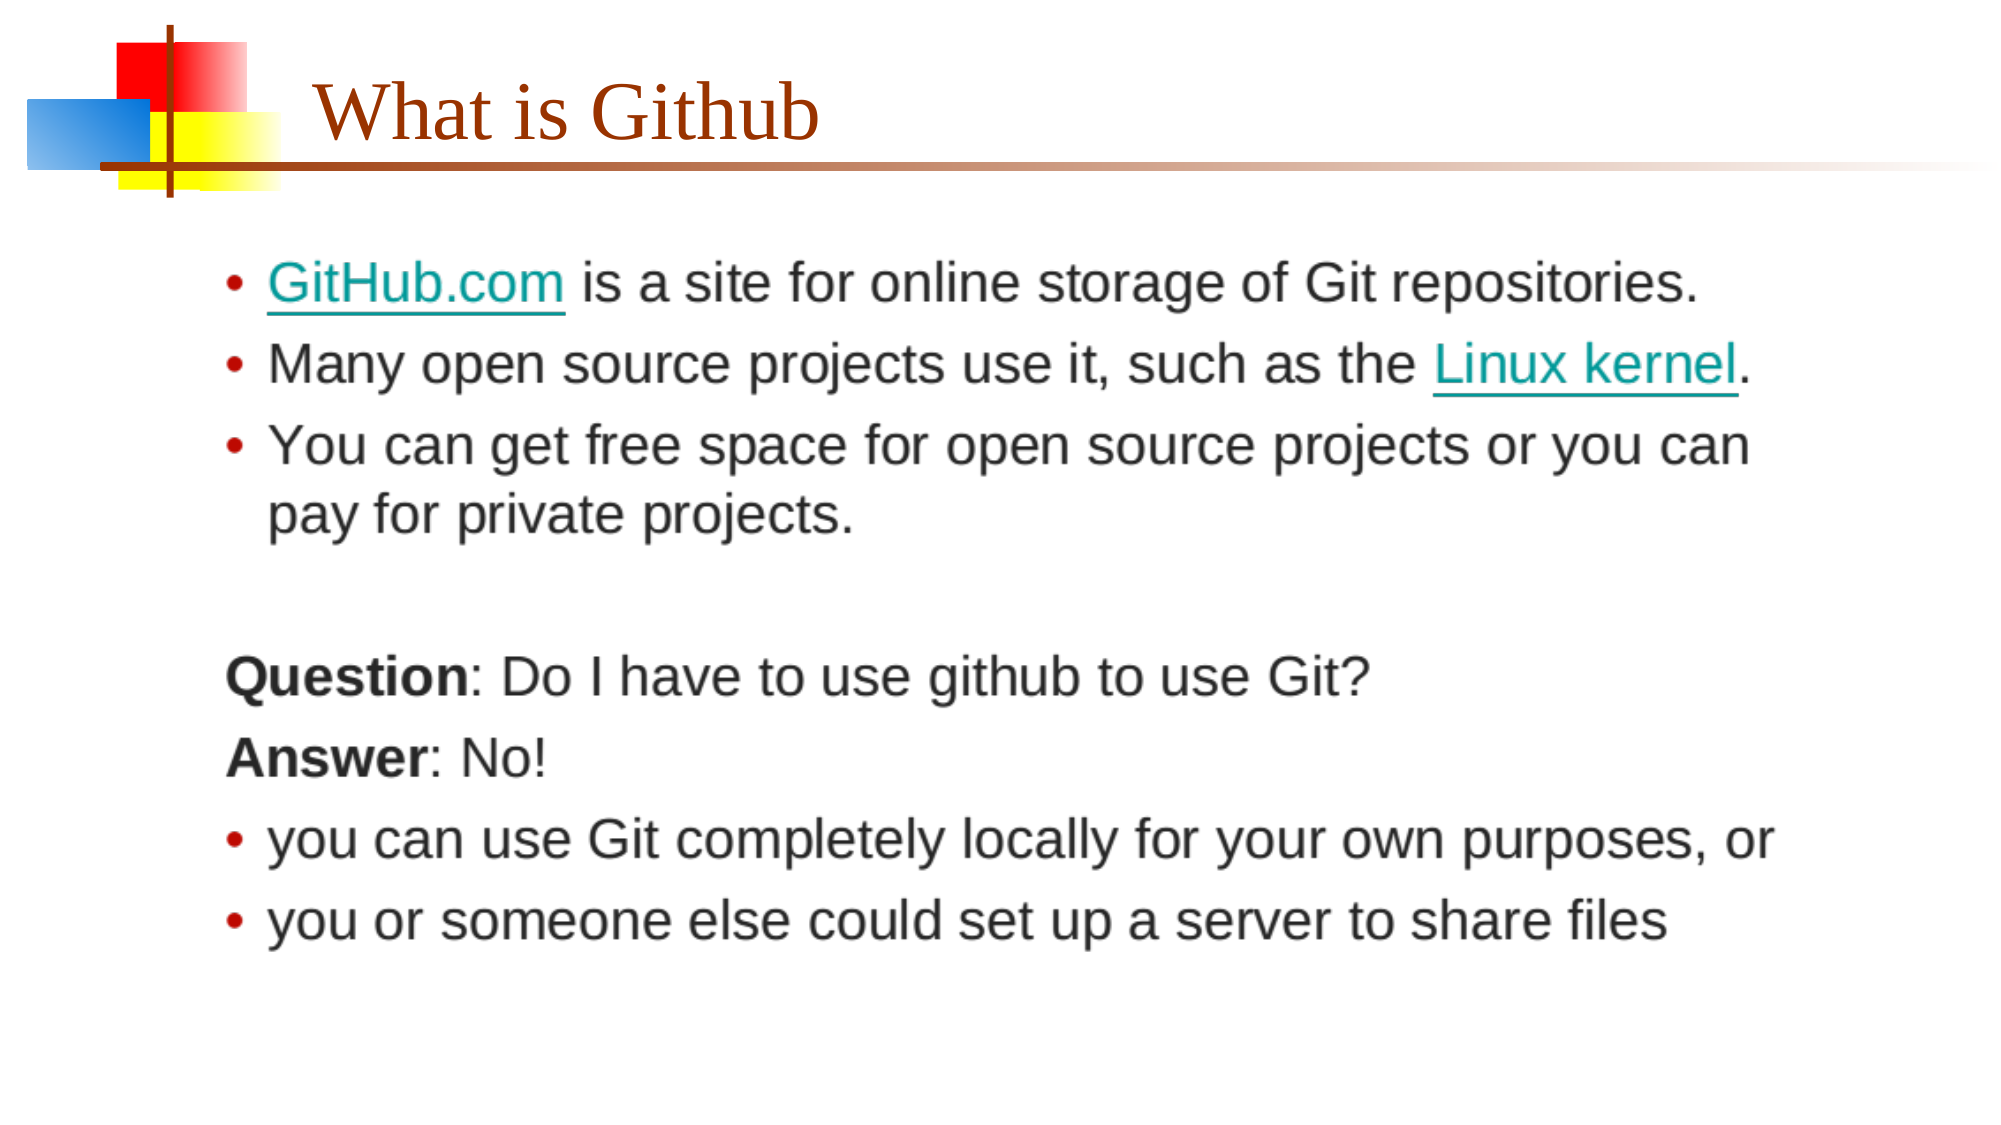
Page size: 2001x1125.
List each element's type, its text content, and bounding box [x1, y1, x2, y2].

text_box What is Github [297, 57, 1246, 258]
picture [165, 240, 1861, 1088]
